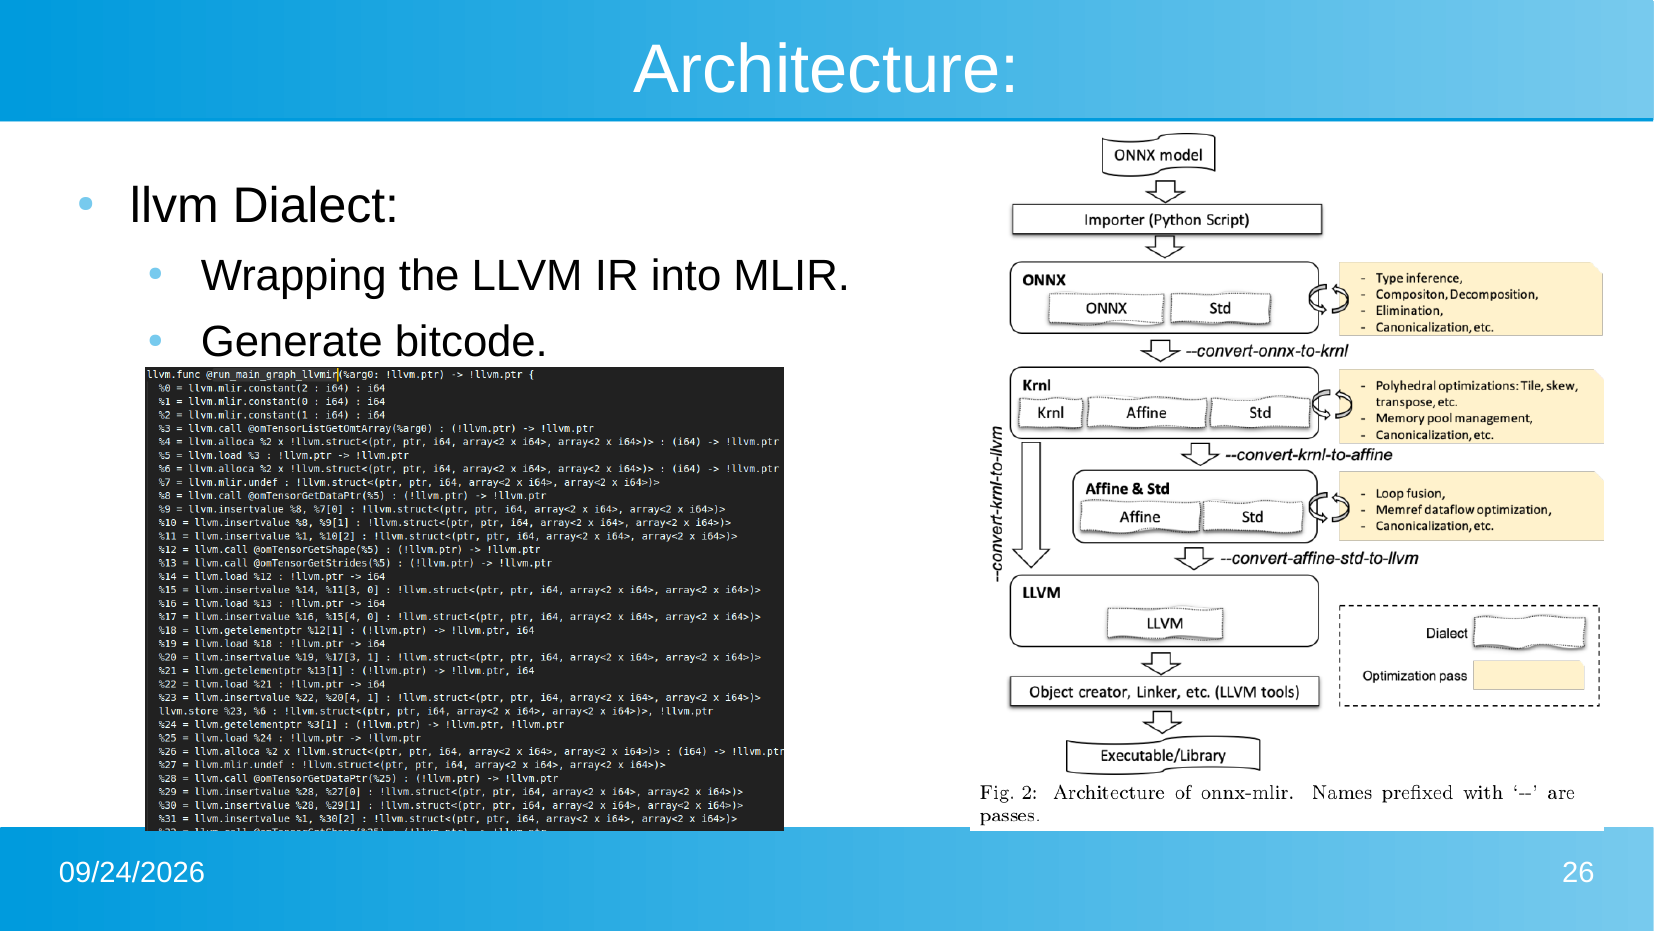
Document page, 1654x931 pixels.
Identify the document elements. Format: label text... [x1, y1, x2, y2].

picture [970, 124, 1604, 831]
title Architecture: [59, 29, 1595, 108]
picture [145, 367, 784, 831]
list llvm Dialect: Wrapping the LLVM IR into MLIR. Generate bitcode. [59, 177, 970, 768]
